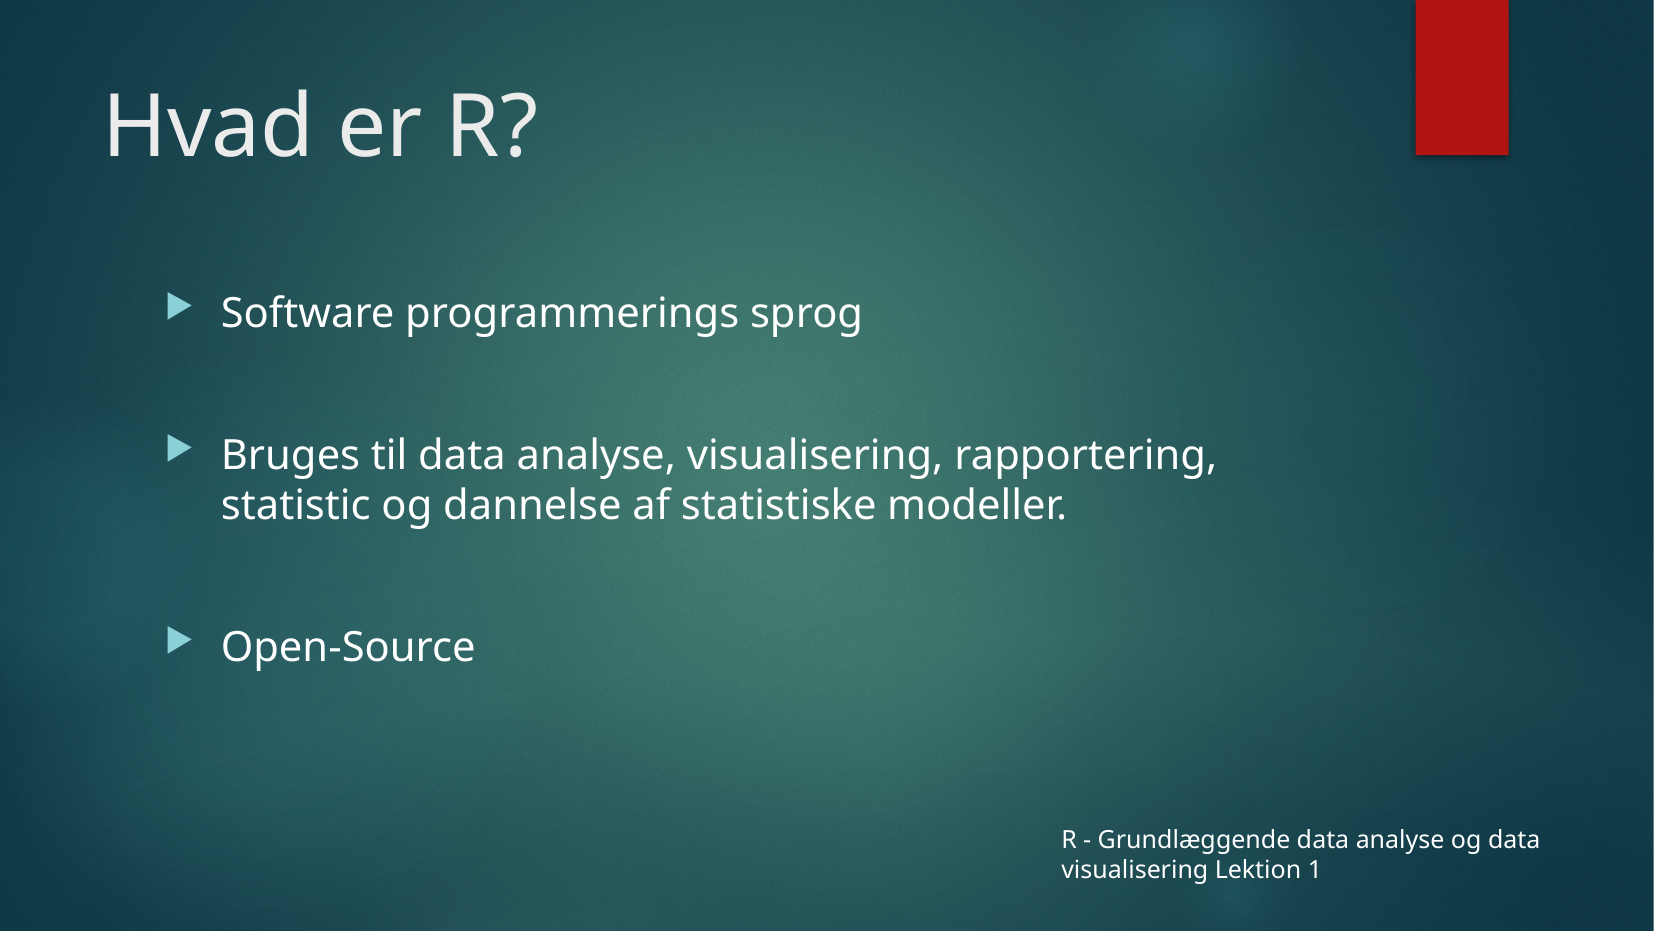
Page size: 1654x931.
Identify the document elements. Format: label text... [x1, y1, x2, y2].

list Software programmerings sprog Bruges til data analyse, visualisering, rapportering, statistic og dannelse af statistiske modeller. Open-Source [149, 278, 1363, 848]
title Hvad er R? [87, 61, 1364, 252]
text_box R - Grundlæggende data analyse og data visualisering Lektion 1 [1046, 816, 1632, 891]
picture [0, 0, 1654, 931]
